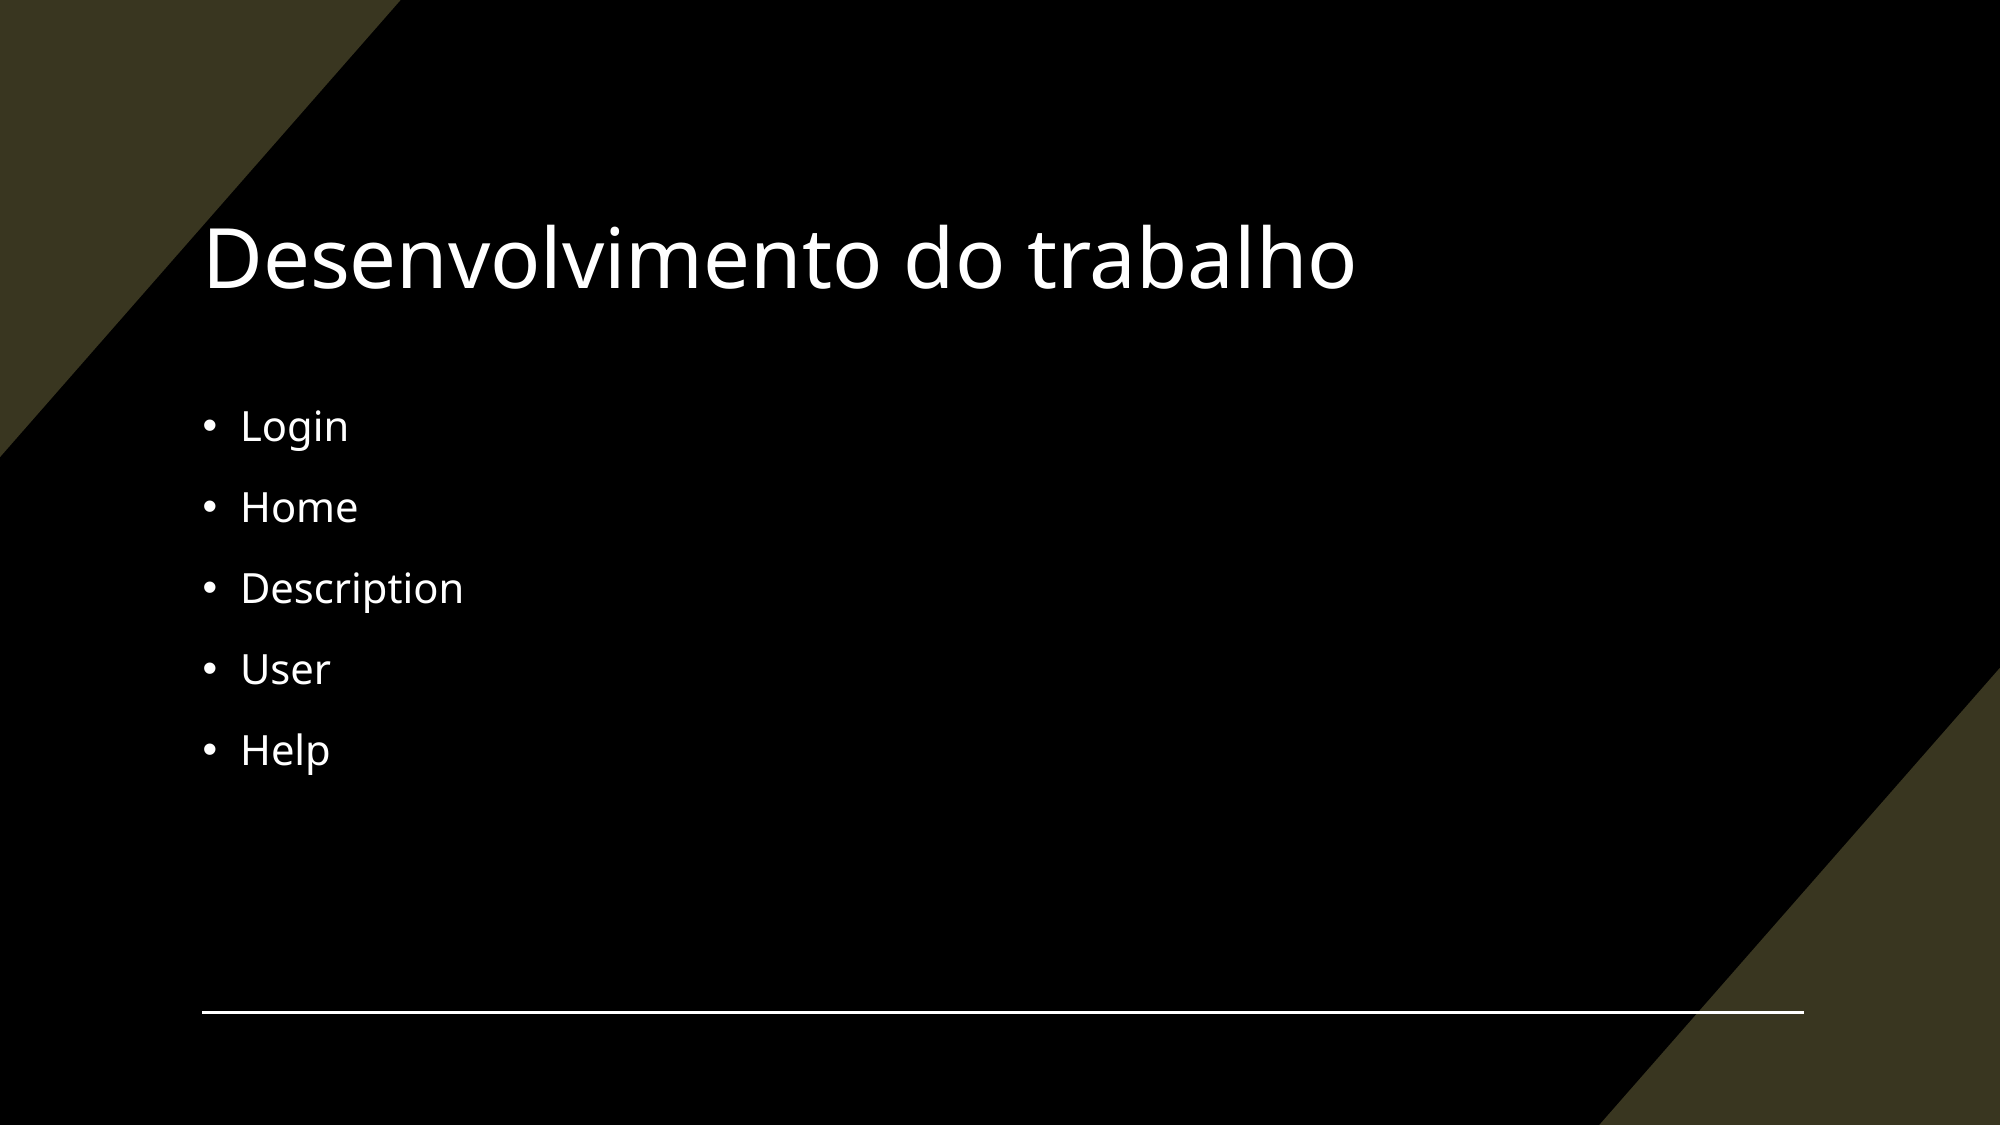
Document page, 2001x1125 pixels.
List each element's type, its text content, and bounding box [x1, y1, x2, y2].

list Login Home Description User Help [187, 382, 1813, 968]
title Desenvolvimento do trabalho [187, 143, 1813, 367]
